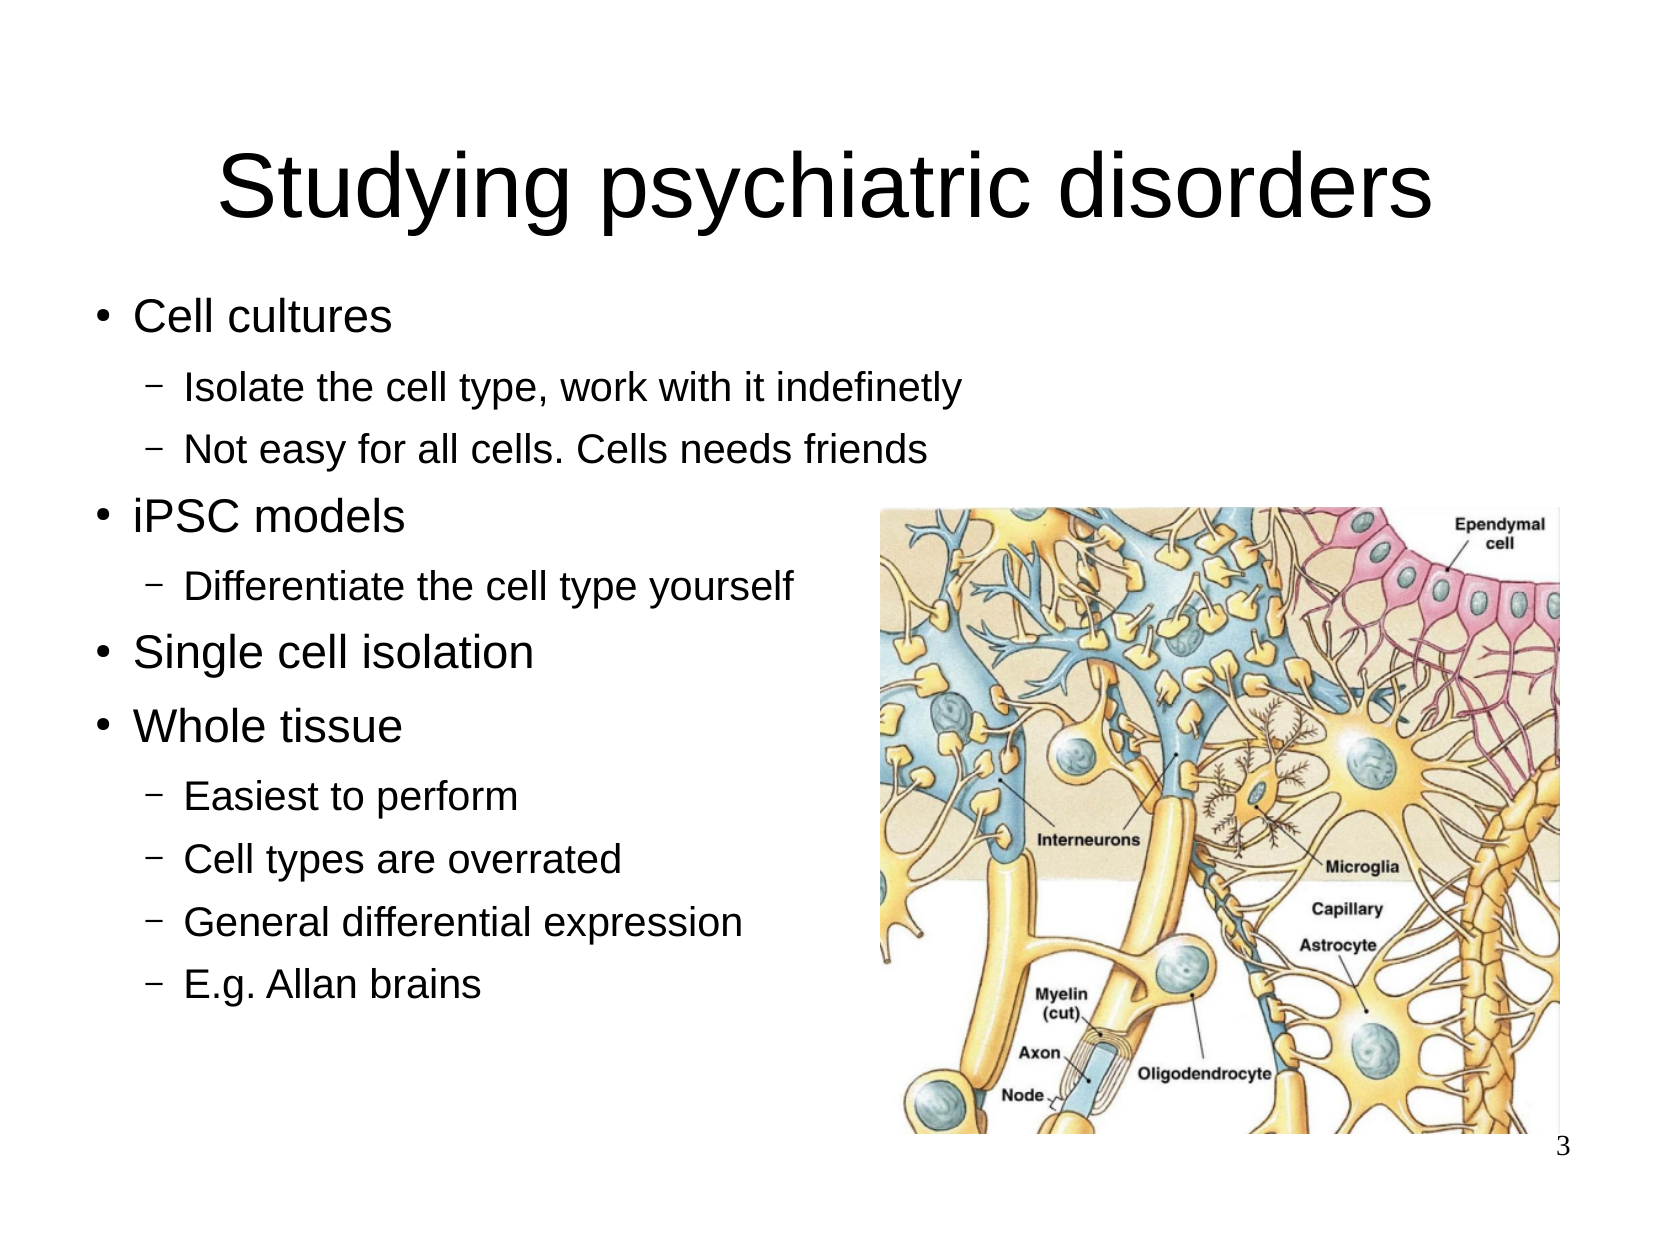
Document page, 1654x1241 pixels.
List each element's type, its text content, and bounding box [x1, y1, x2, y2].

picture [880, 507, 1560, 1134]
list Cell cultures Isolate the cell type, work with it indefinetly Not easy for all cells. Cells needs friends iPSC models Differentiate the cell type yourself Single cell isolation Whole tissue Easiest to perform Cell types are overrated General differential expression E.g. Allan brains [82, 290, 1571, 1010]
title Studying psychiatric disorders [82, 82, 1571, 290]
